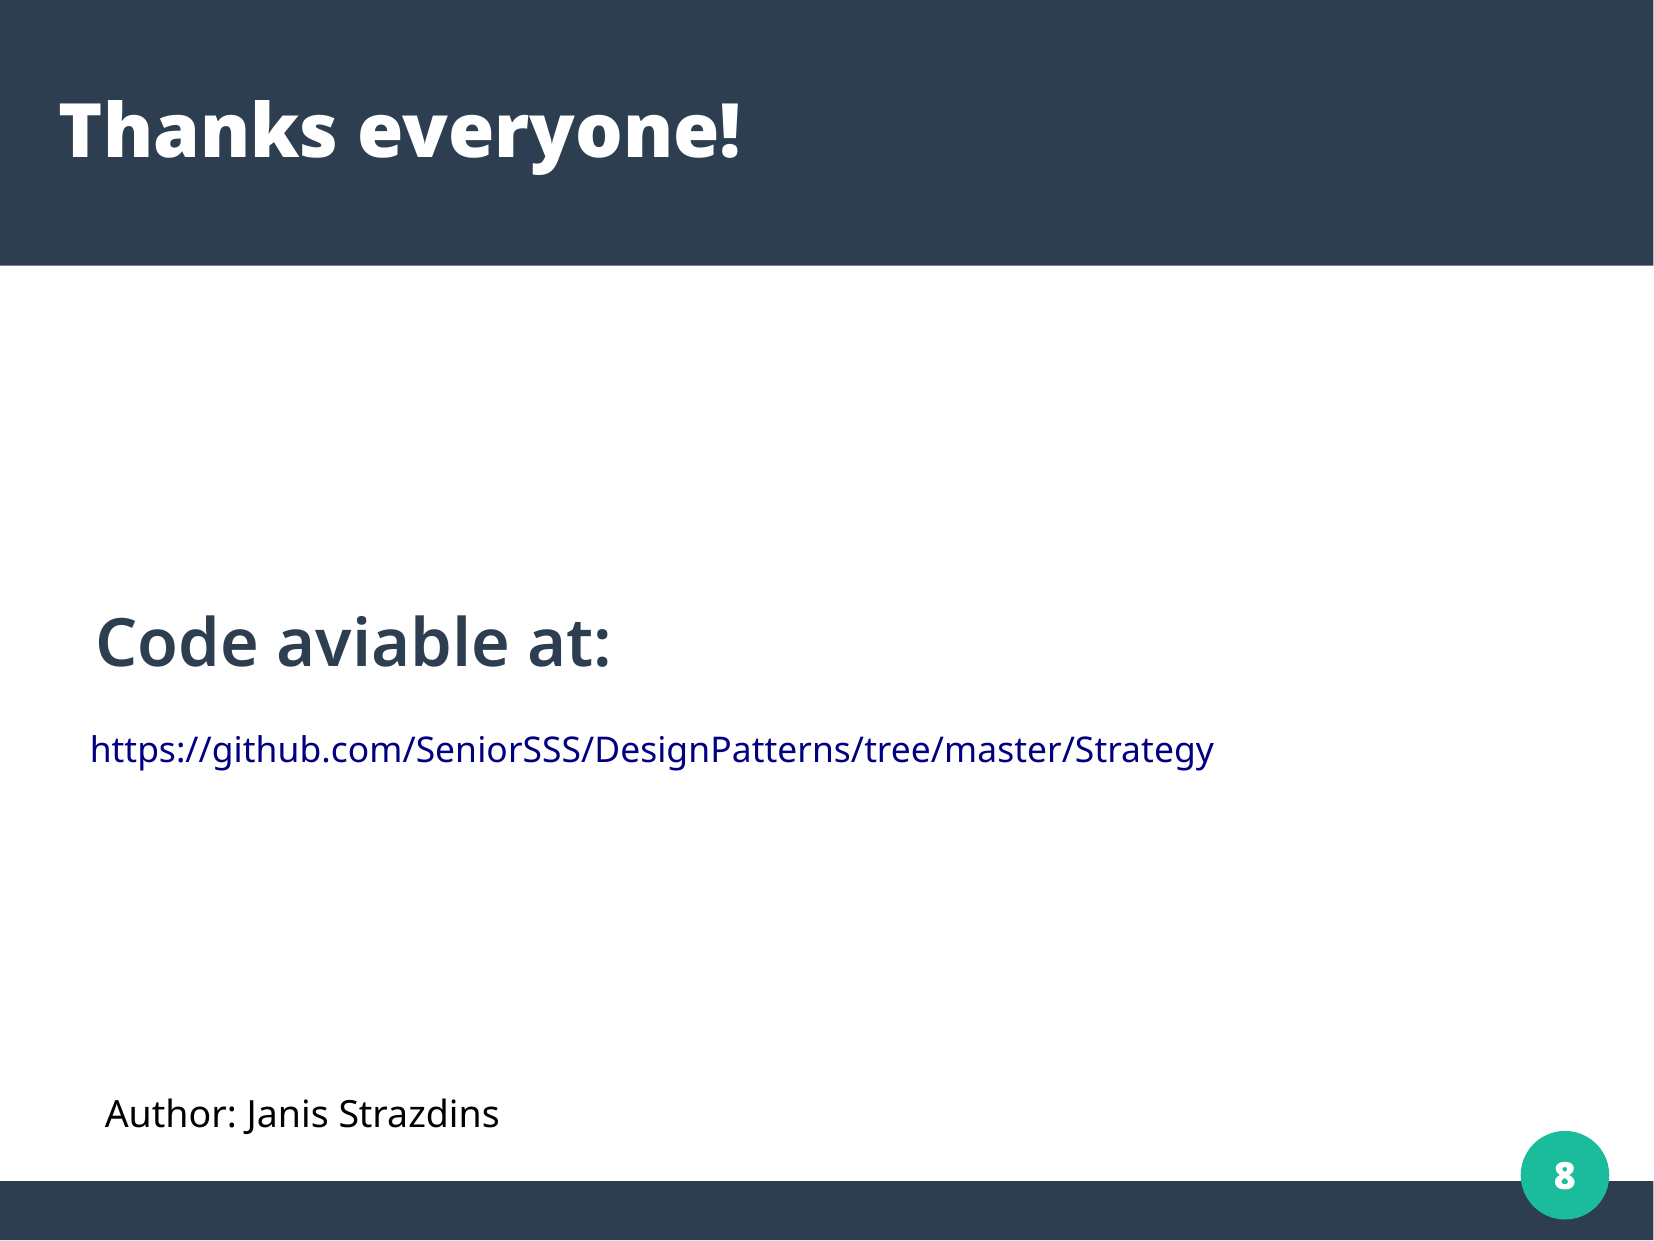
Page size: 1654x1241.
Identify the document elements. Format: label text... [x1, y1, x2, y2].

text_box https://github.com/SeniorSSS/DesignPatterns/tree/master/Strategy [75, 717, 1503, 796]
list Code aviable at: [24, 594, 1561, 706]
text_box Author: Janis Strazdins [90, 1080, 661, 1143]
title Thanks everyone! [59, 49, 1595, 207]
